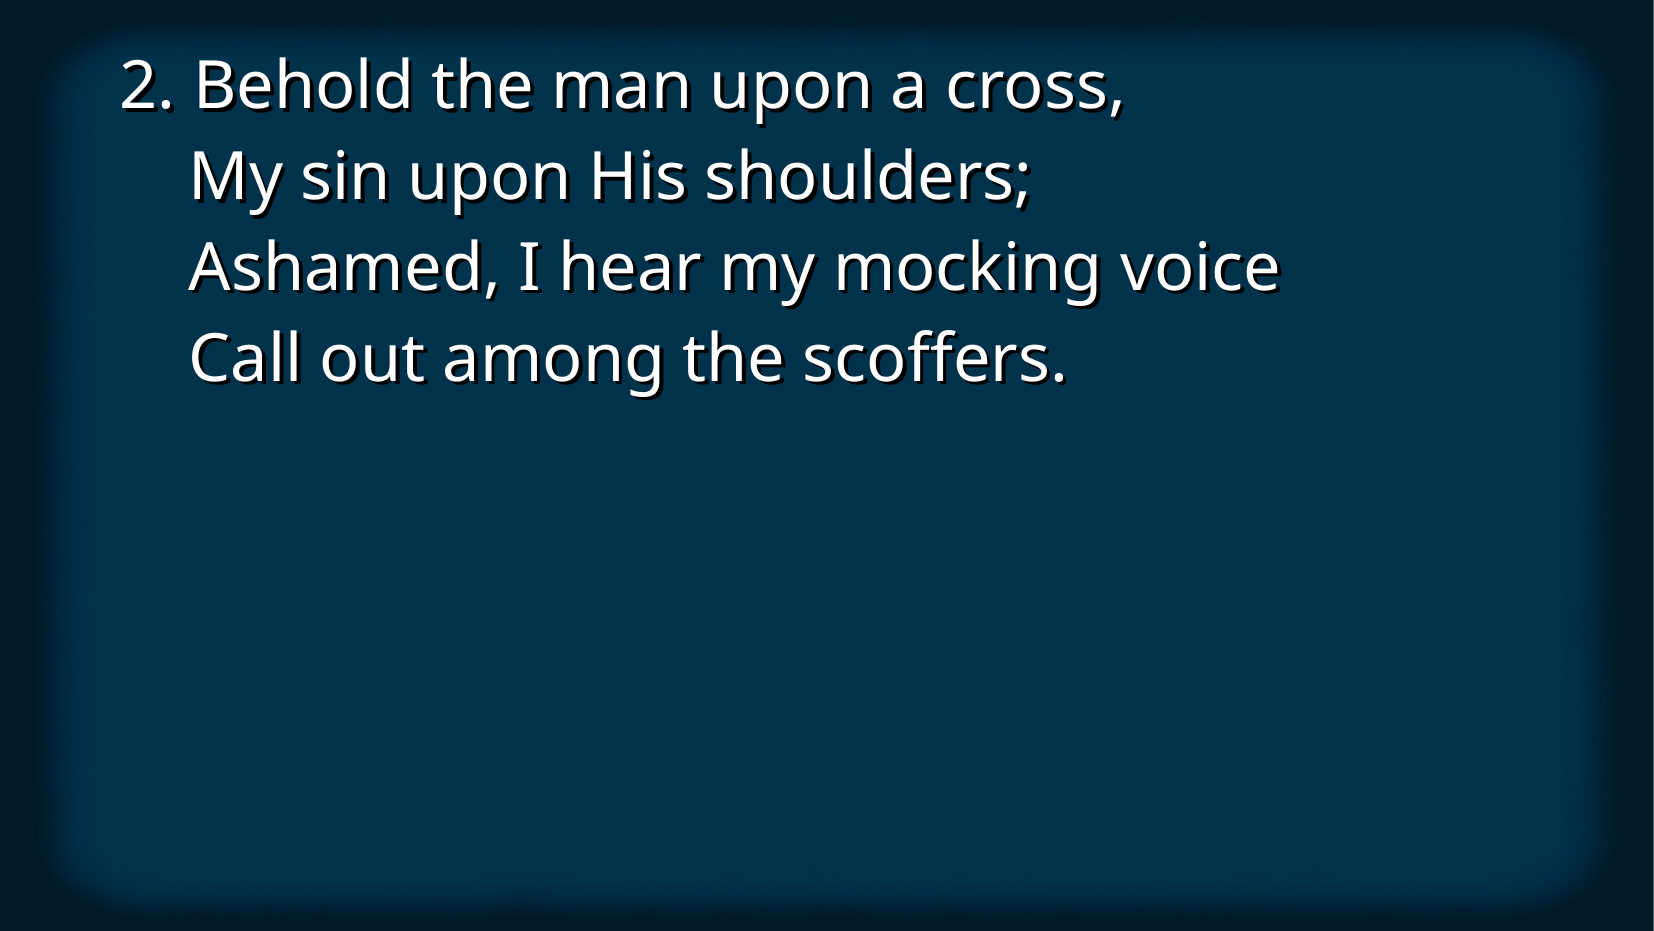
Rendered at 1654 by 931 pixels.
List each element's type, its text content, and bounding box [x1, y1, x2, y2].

picture [0, 0, 1654, 931]
text_box 2. Behold the man upon a cross, My sin upon His shoulders; Ashamed, I hear my mocking voice Call out among the scoffers. [105, 30, 1561, 400]
